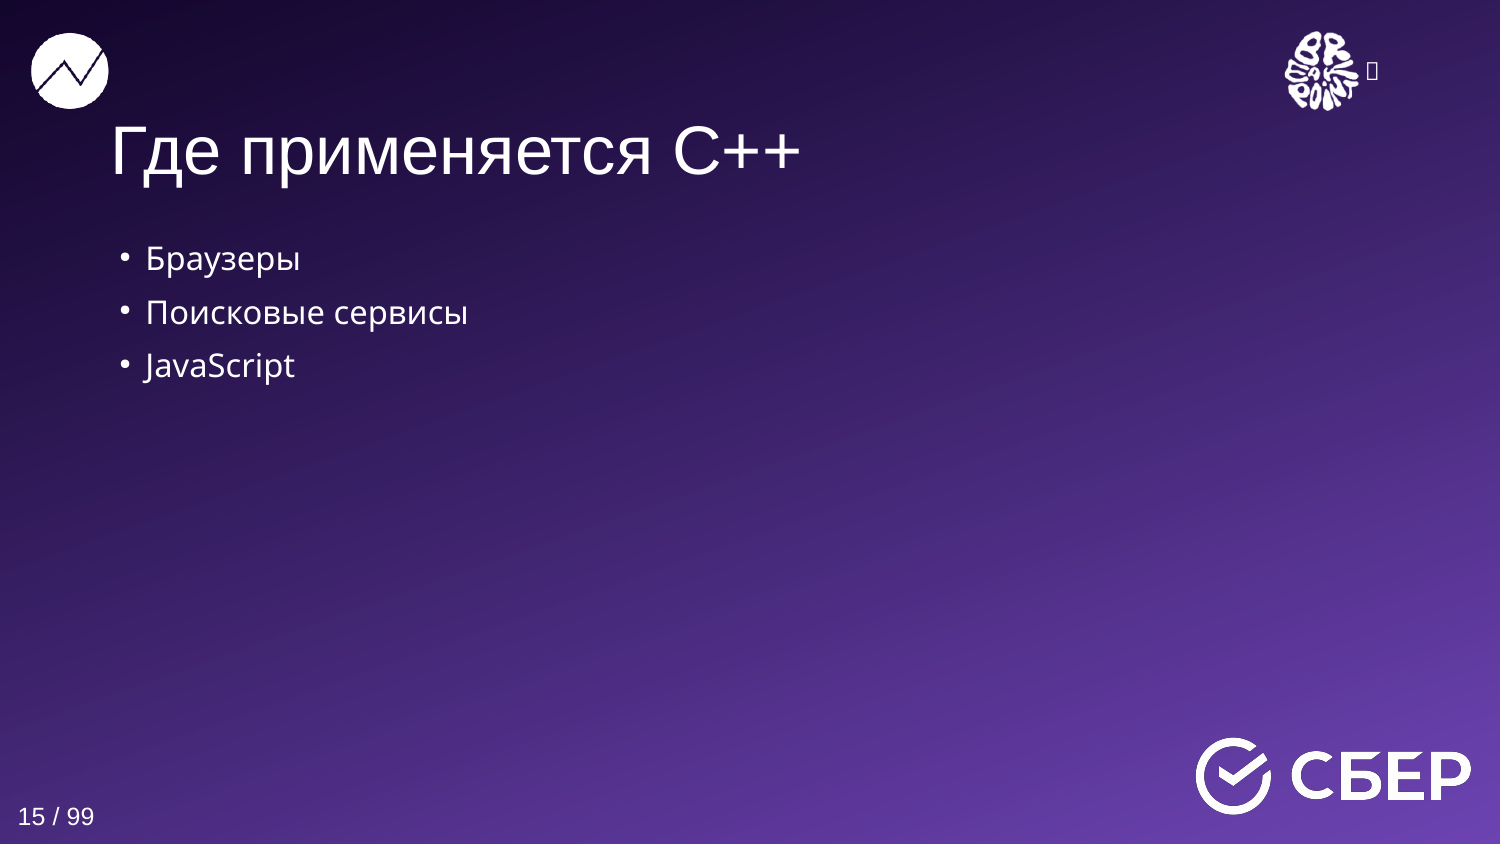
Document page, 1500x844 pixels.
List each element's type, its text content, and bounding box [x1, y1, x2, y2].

title Где применяется C++ [103, 100, 1397, 205]
text_box <number> / 99 [2, 795, 632, 839]
list Браузеры Поисковые сервисы JavaScript [103, 195, 488, 413]
picture [0, 0, 1500, 844]
text_box 🐙 [1364, 36, 1489, 107]
